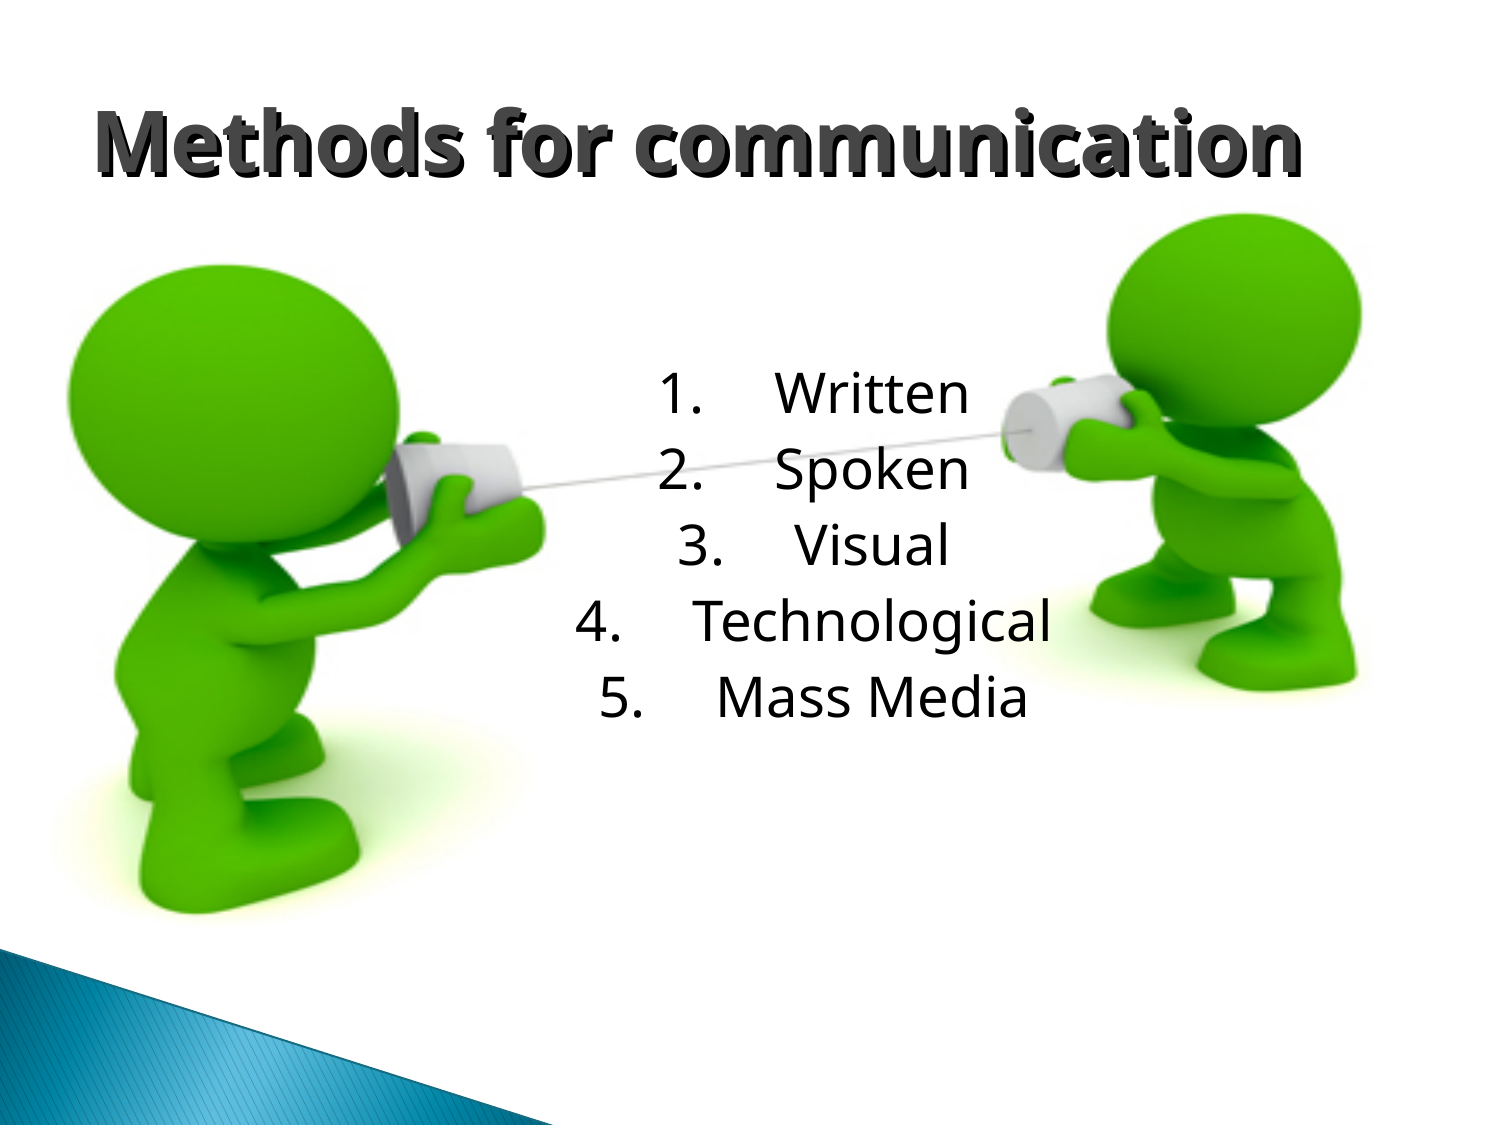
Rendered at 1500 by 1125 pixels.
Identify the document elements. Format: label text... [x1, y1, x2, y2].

picture [41, 184, 1400, 953]
title Methods for communication [75, 45, 1426, 233]
list 1. Written 2. Spoken 3. Visual 4. Technological 5. Mass Media [100, 349, 1451, 752]
